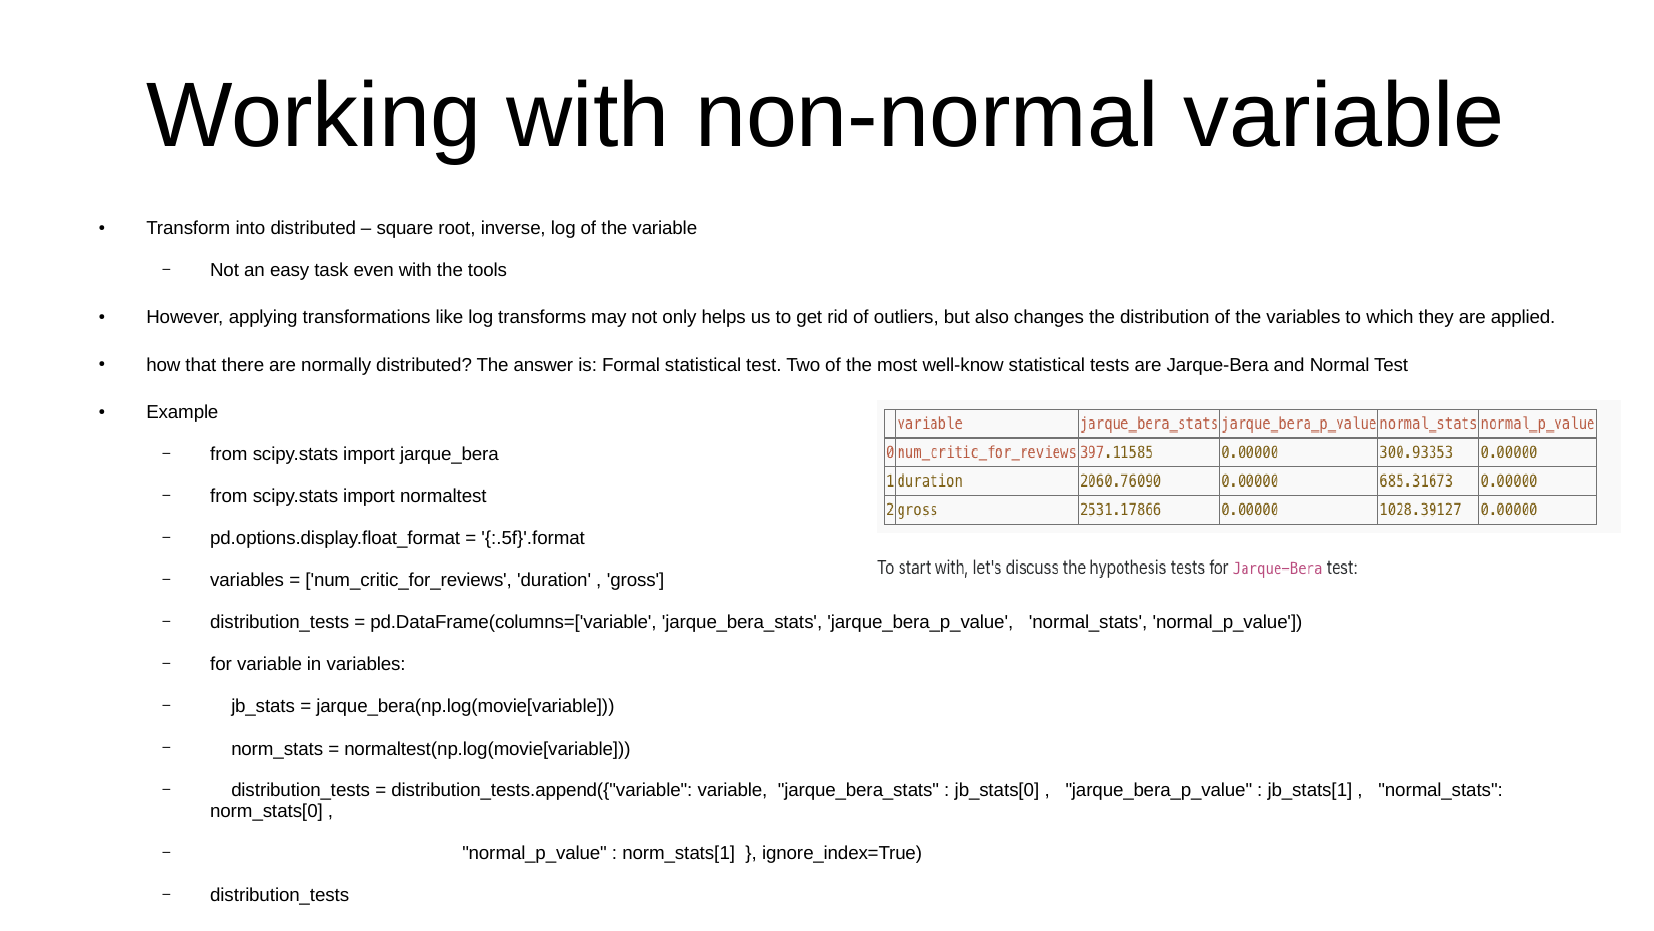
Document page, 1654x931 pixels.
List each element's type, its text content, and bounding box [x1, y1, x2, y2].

title Working with non-normal variable [82, 37, 1571, 193]
picture [870, 397, 1621, 601]
list Transform into distributed – square root, inverse, log of the variable Not an easy task even with the tools However, applying transformations like log transforms may not only helps us to get rid of outliers, but also changes the distribution of the variables to which they are applied. how that there are normally distributed? The answer is: Formal statistical test. Two of the most well-know statistical tests are Jarque-Bera and Normal Test Example from scipy.stats import jarque_bera from scipy.stats import normaltest​ pd.options.display.float_format = '{:.5f}'.format ​variables = ['num_critic_for_reviews', 'duration' , 'gross'] distribution_tests = pd.DataFrame(columns=['variable', 'jarque_bera_stats', 'jarque_bera_p_value', 'normal_stats', 'normal_p_value']) ​for variable in variables: jb_stats = jarque_bera(np.log(movie[variable])) norm_stats = normaltest(np.log(movie[variable])) distribution_tests = distribution_tests.append({"variable": variable, "jarque_bera_stats" : jb_stats[0] , "jarque_bera_p_value" : jb_stats[1] , "normal_stats": norm_stats[0] , "normal_p_value" : norm_stats[1] }, ignore_index=True) distribution_tests [82, 217, 1571, 916]
